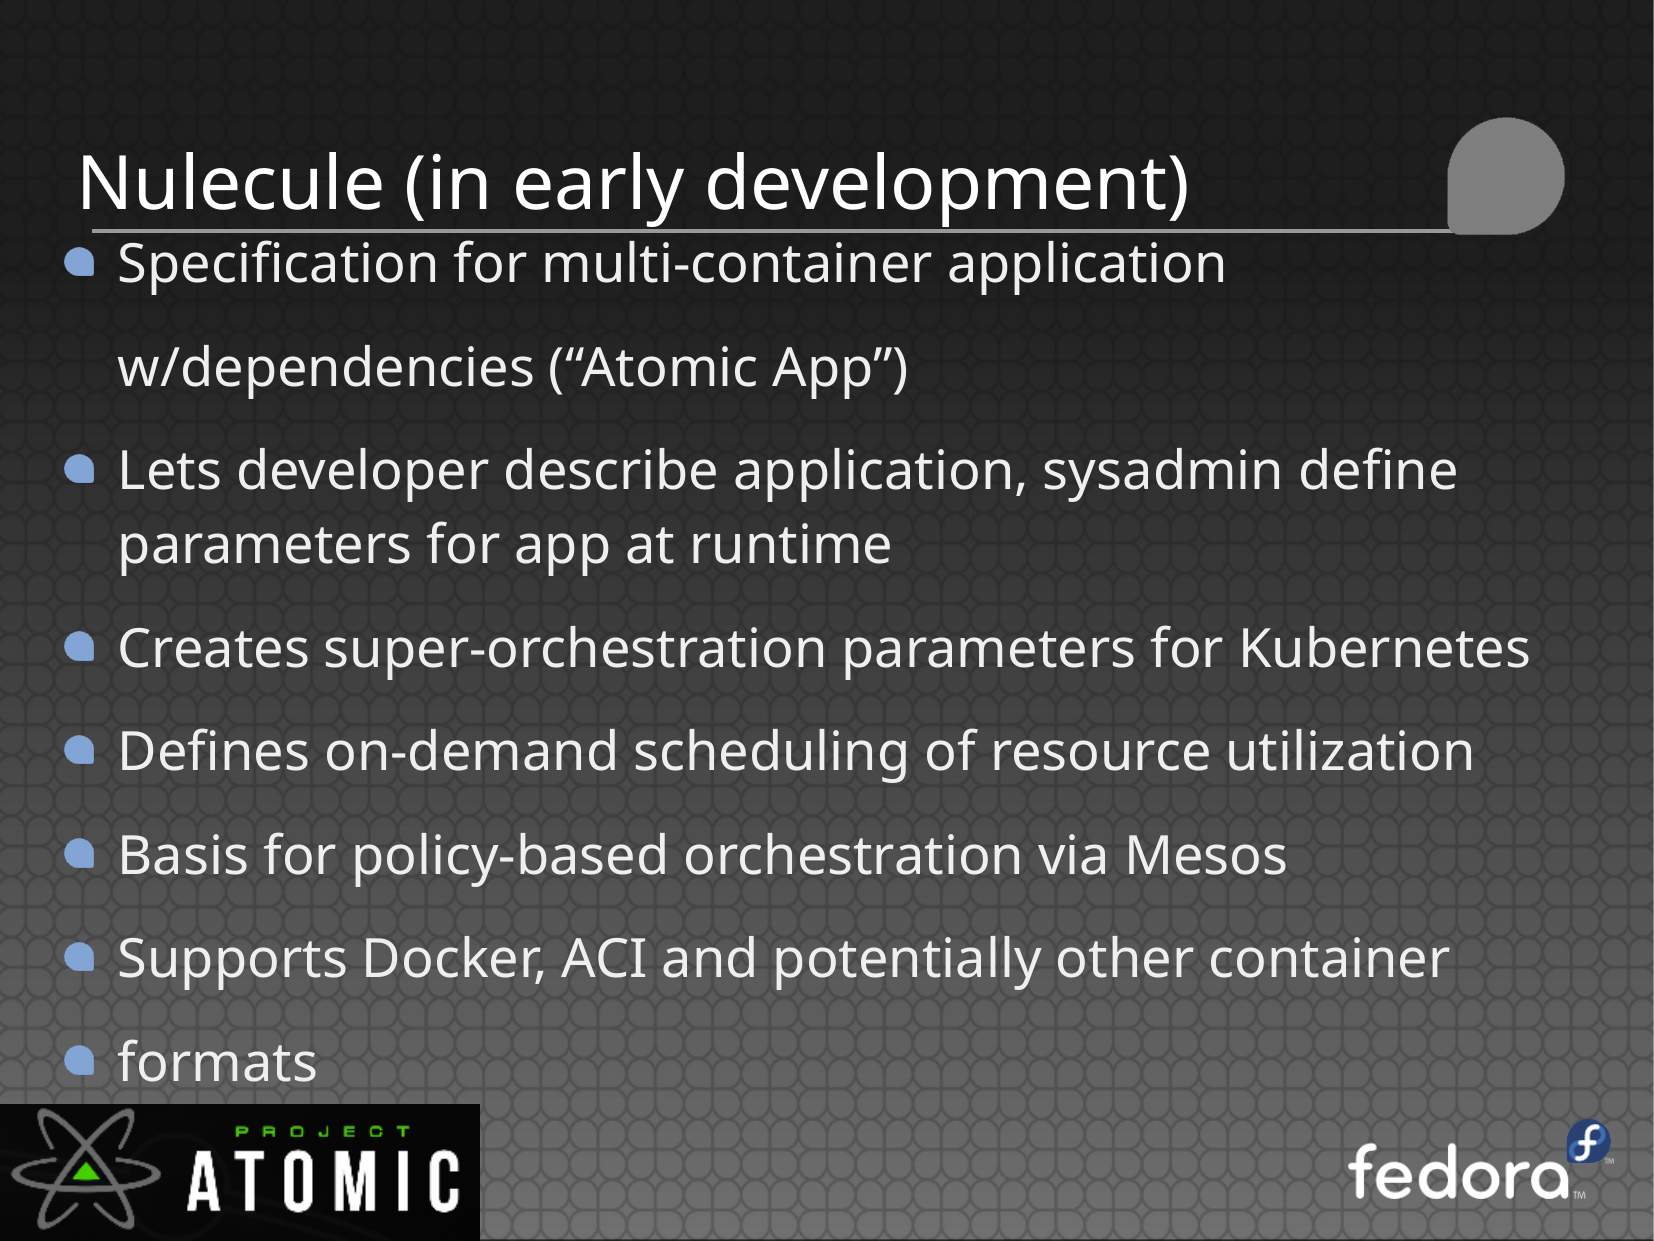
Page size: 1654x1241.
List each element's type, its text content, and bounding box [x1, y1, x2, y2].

picture [0, 0, 1654, 1241]
list Specification for multi-container application w/dependencies (“Atomic App”) Lets developer describe application, sysadmin define parameters for app at runtime Creates super-orchestration parameters for Kubernetes Defines on-demand scheduling of resource utilization Basis for policy-based orchestration via Mesos Supports Docker, ACI and potentially other container formats github.co [46, 224, 1536, 1241]
title Nulecule (in early development) [76, 112, 1566, 249]
